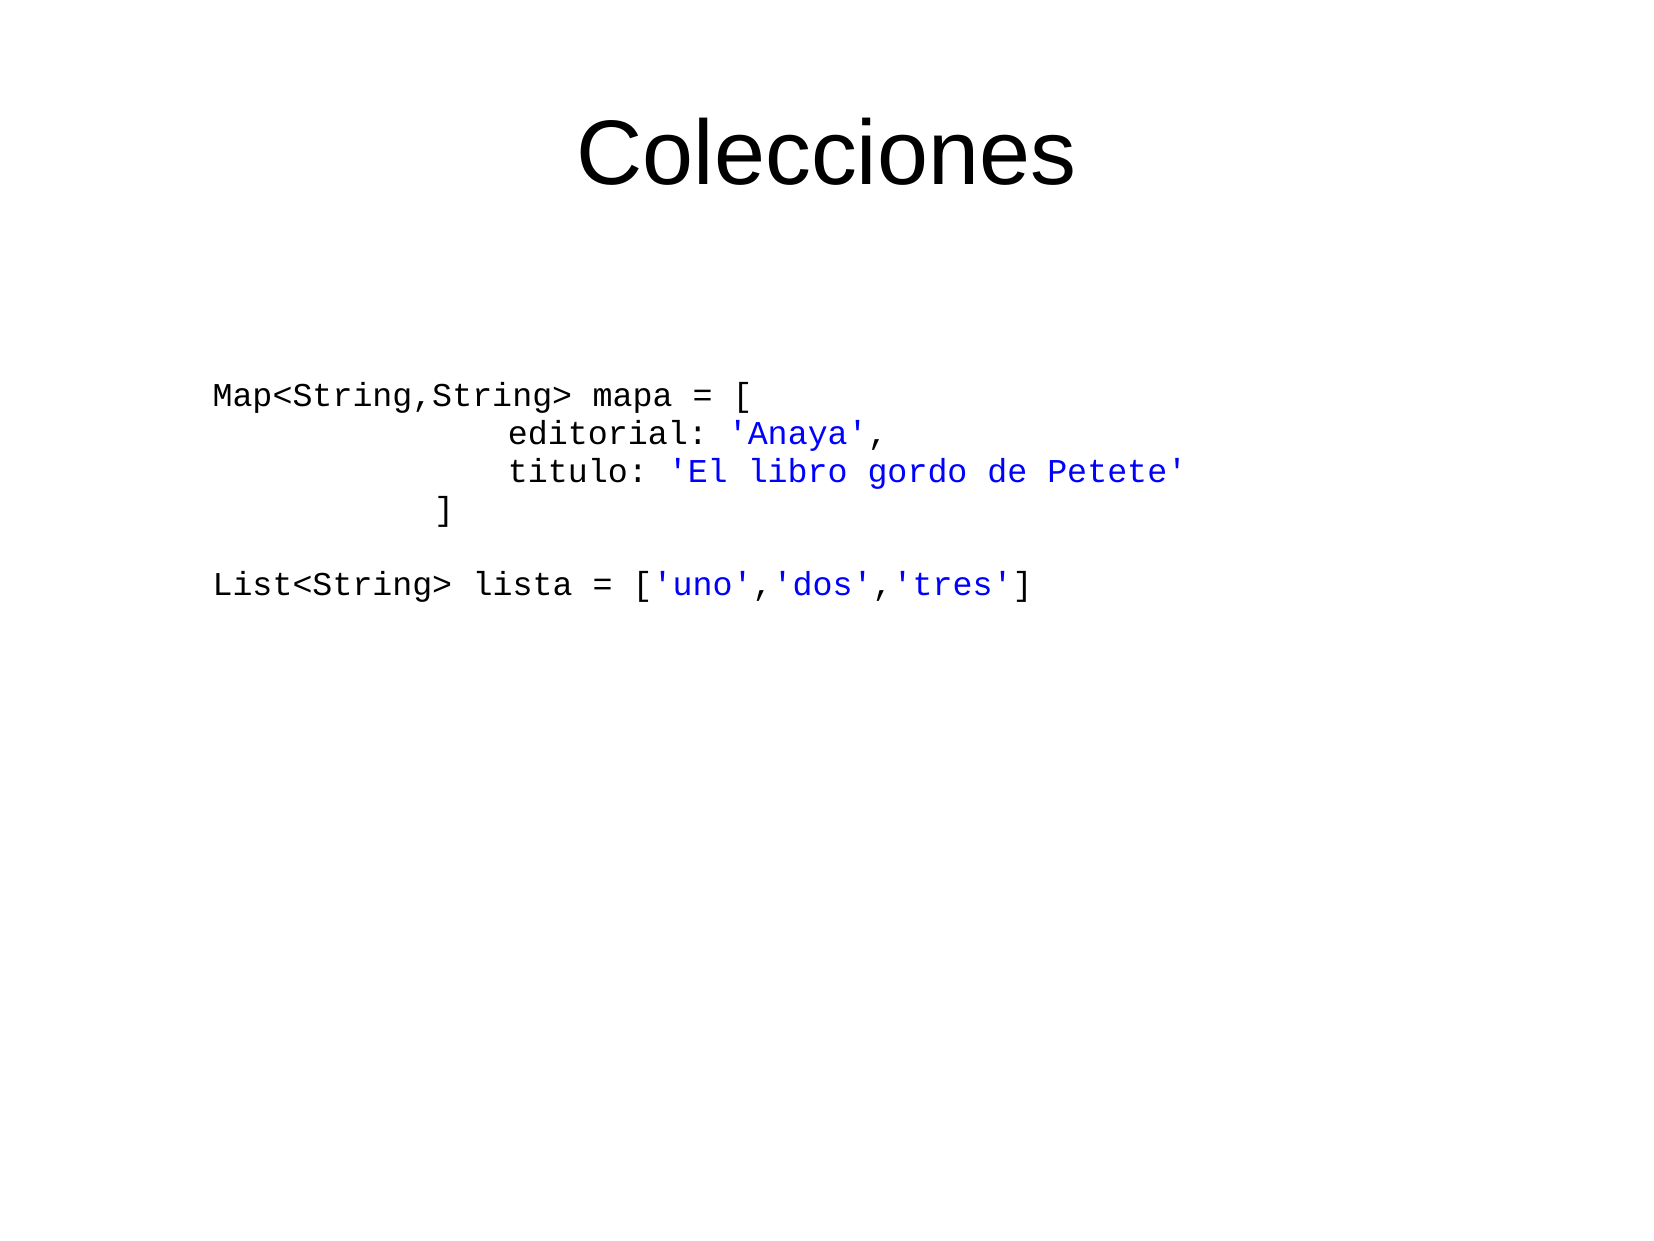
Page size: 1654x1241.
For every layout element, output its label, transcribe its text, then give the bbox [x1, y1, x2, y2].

subtitle Map<String,String> mapa = [ editorial: 'Anaya', titulo: 'El libro gordo de Petete' ] List<String> lista = ['uno','dos','tres'] [212, 379, 1654, 1099]
title Colecciones [82, 49, 1571, 257]
